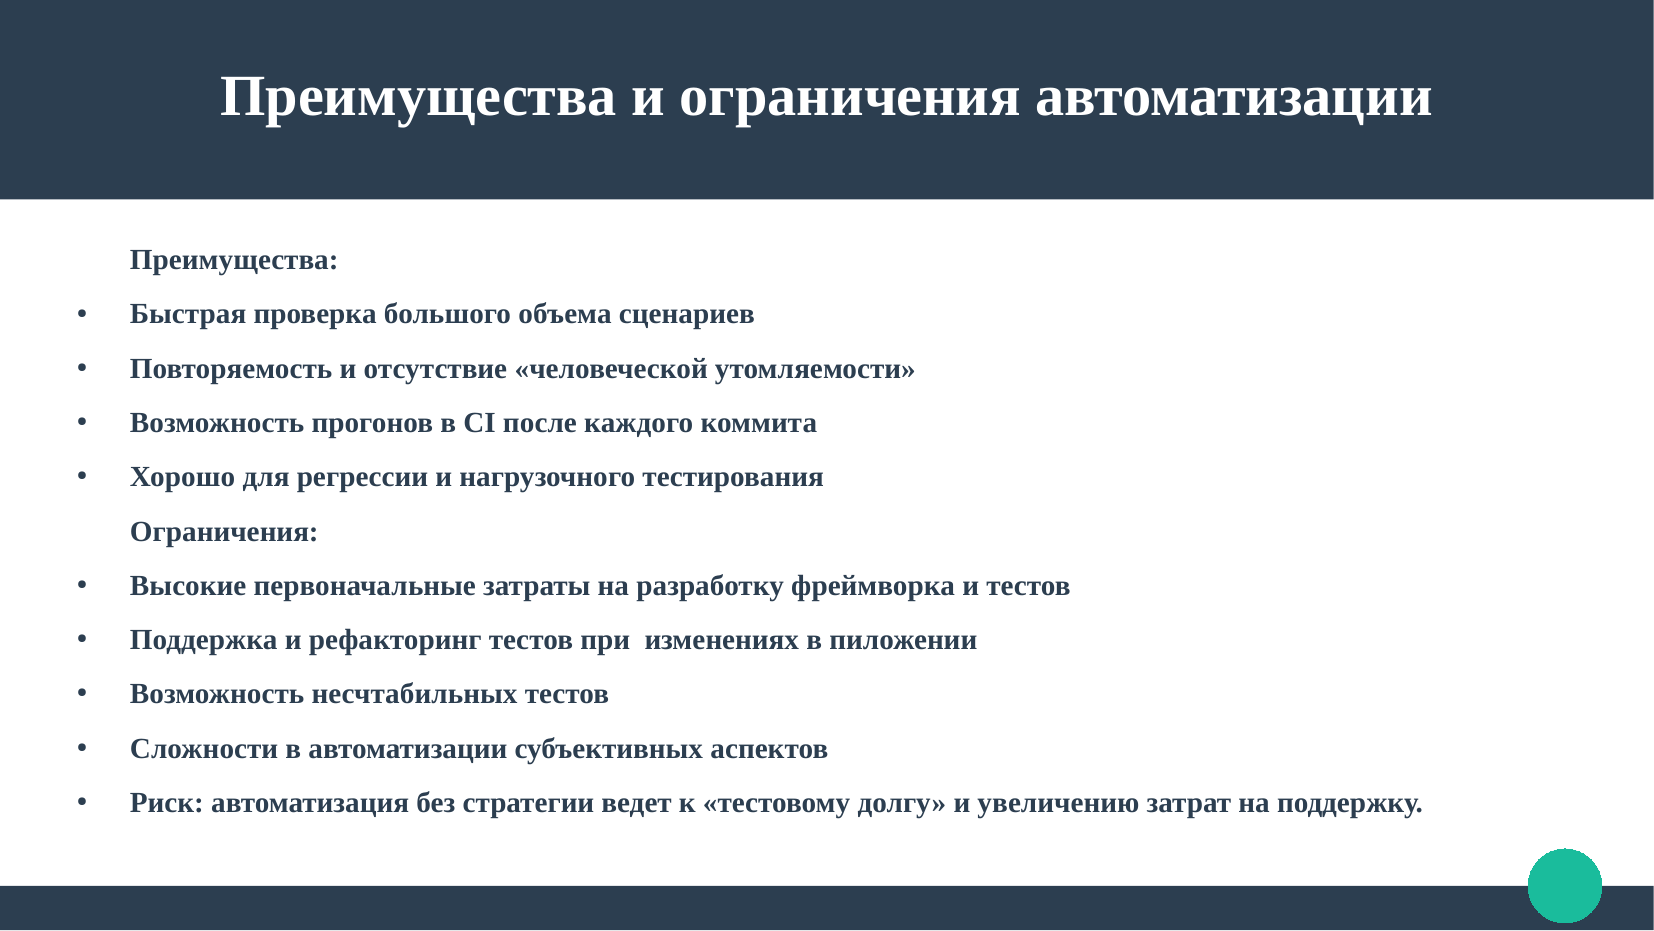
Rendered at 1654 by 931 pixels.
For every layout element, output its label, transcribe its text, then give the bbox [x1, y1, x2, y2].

list Преимущества: Быстрая проверка большого объема сценариев Повторяемость и отсутствие «человеческой утомляемости» Возможность прогонов в CI после каждого коммита Хорошо для регрессии и нагрузочного тестирования Ограничения: Высокие первоначальные затраты на разработку фреймворка и тестов Поддержка и рефакторинг тестов при изменениях в пиложении Возможность несчтабильных тестов Сложности в автоматизации субъективных аспектов Риск: автоматизация без стратегии ведет к «тестовому долгу» и увеличению затрат на поддержку. [59, 243, 1595, 864]
title Преимущества и ограничения автоматизации [59, 37, 1595, 155]
